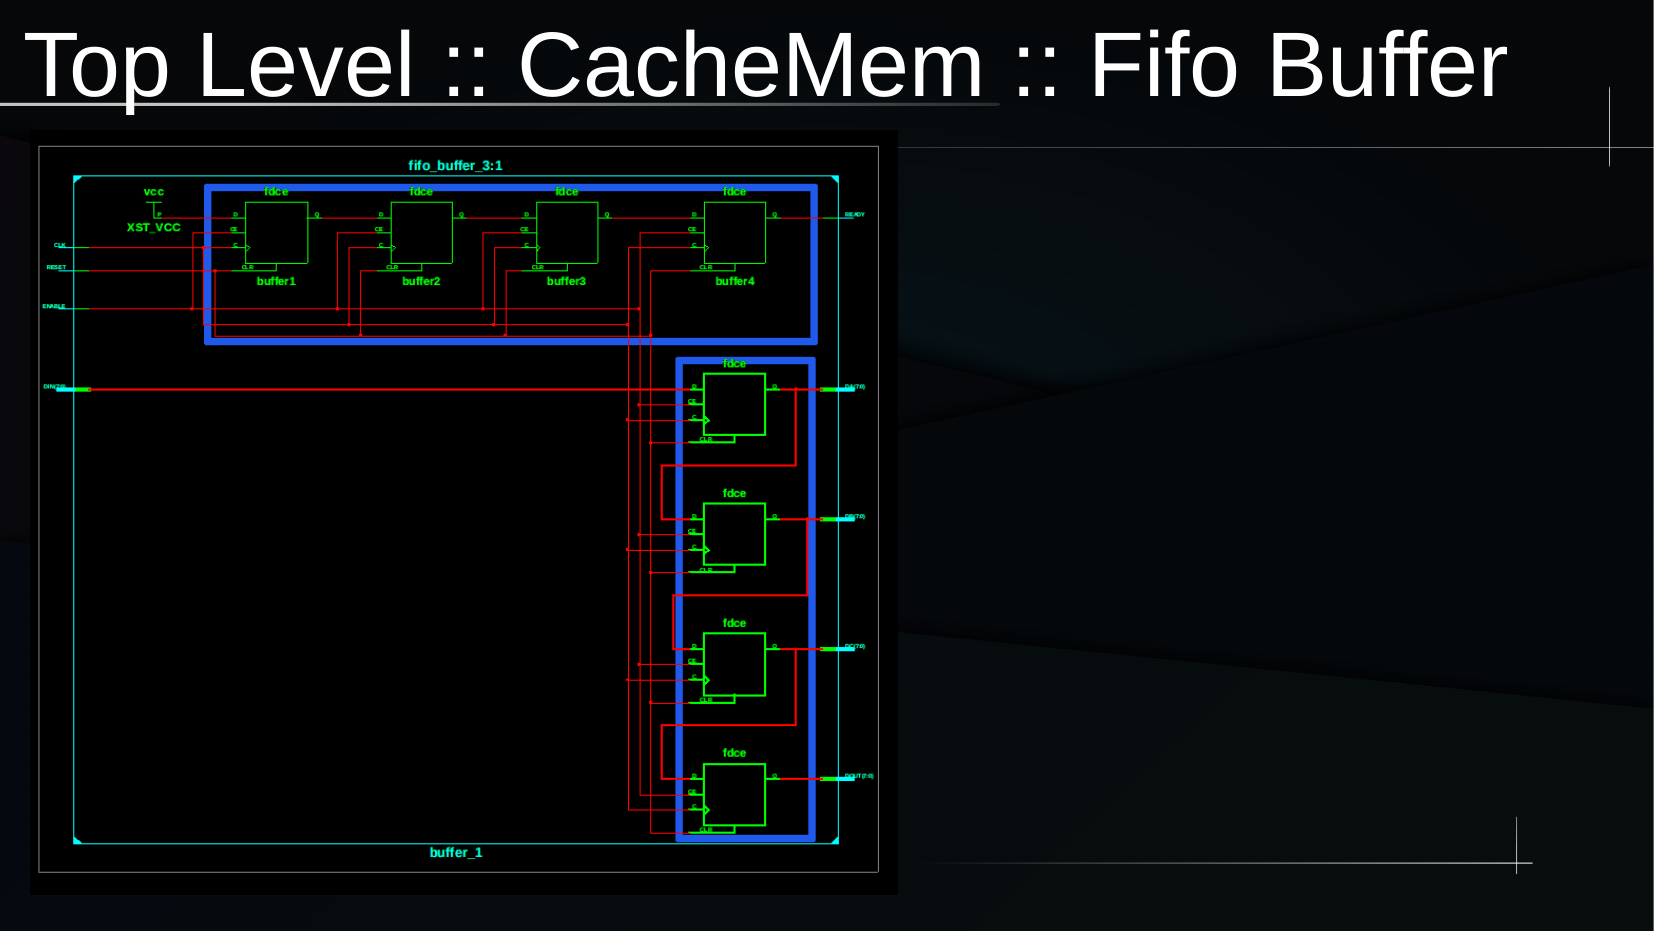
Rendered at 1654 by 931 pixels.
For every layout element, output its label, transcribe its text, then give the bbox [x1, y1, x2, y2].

picture [0, 0, 1654, 931]
title Top Level :: CacheMem :: Fifo Buffer [23, 11, 1589, 119]
